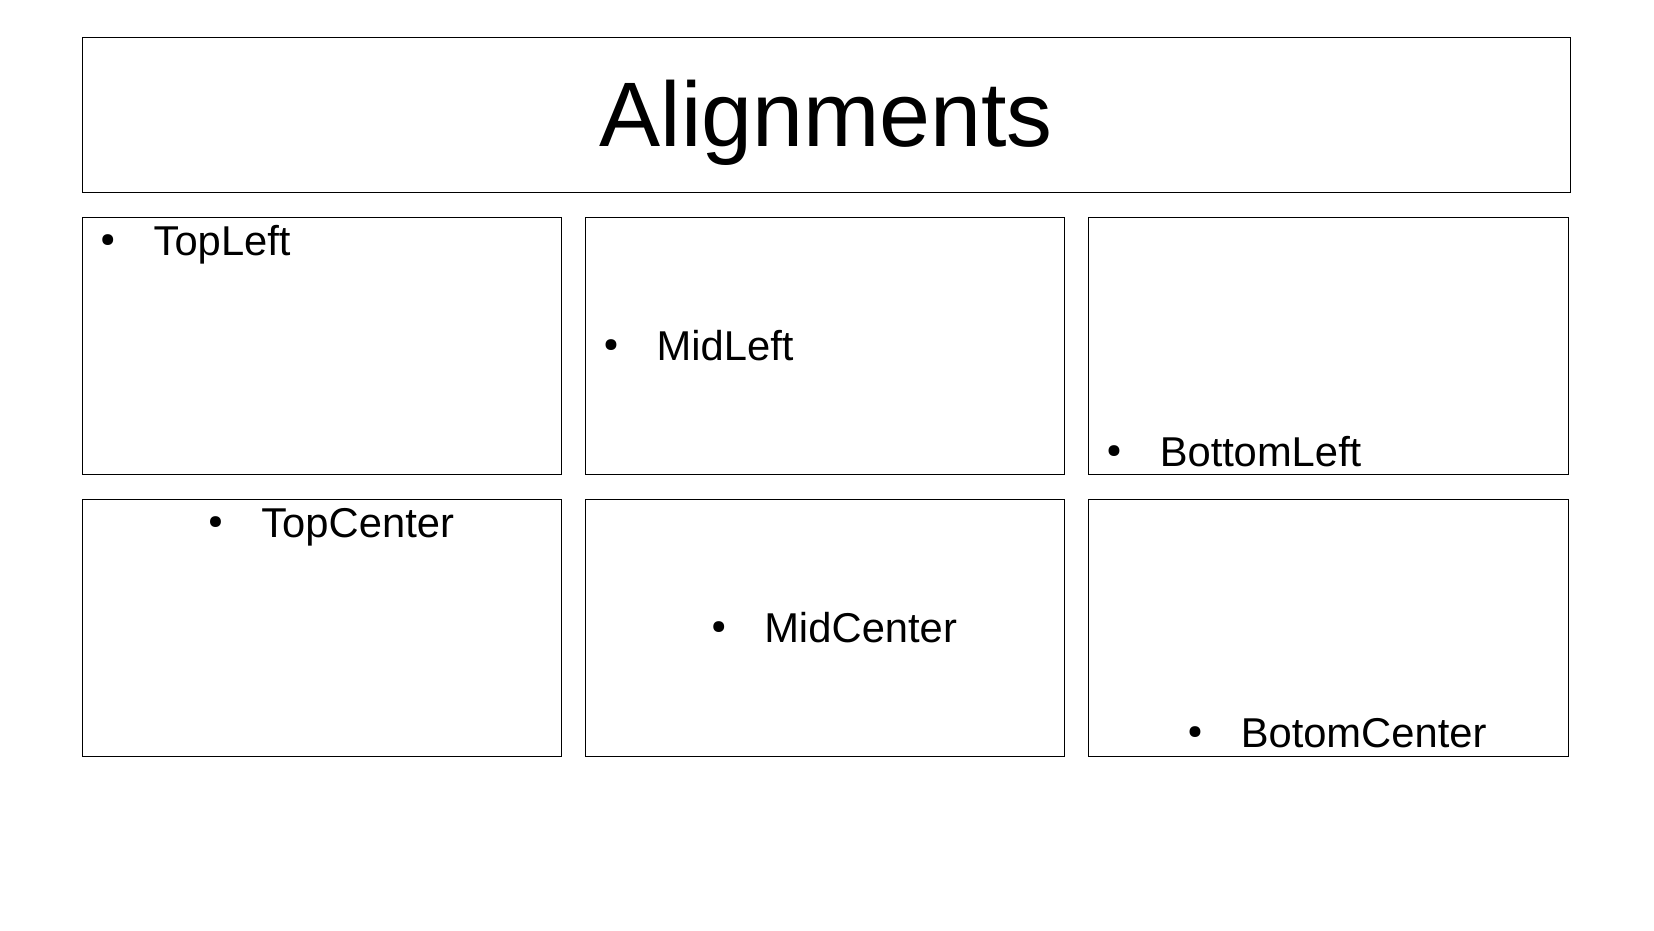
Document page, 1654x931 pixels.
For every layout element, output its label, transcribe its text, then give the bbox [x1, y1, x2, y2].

list TopCenter [82, 499, 562, 757]
list MidCenter [585, 499, 1065, 757]
list BottomLeft [1088, 217, 1569, 475]
list MidLeft [585, 217, 1065, 475]
list TopLeft [82, 217, 562, 475]
list BotomCenter [1088, 499, 1569, 757]
title Alignments [82, 37, 1571, 193]
